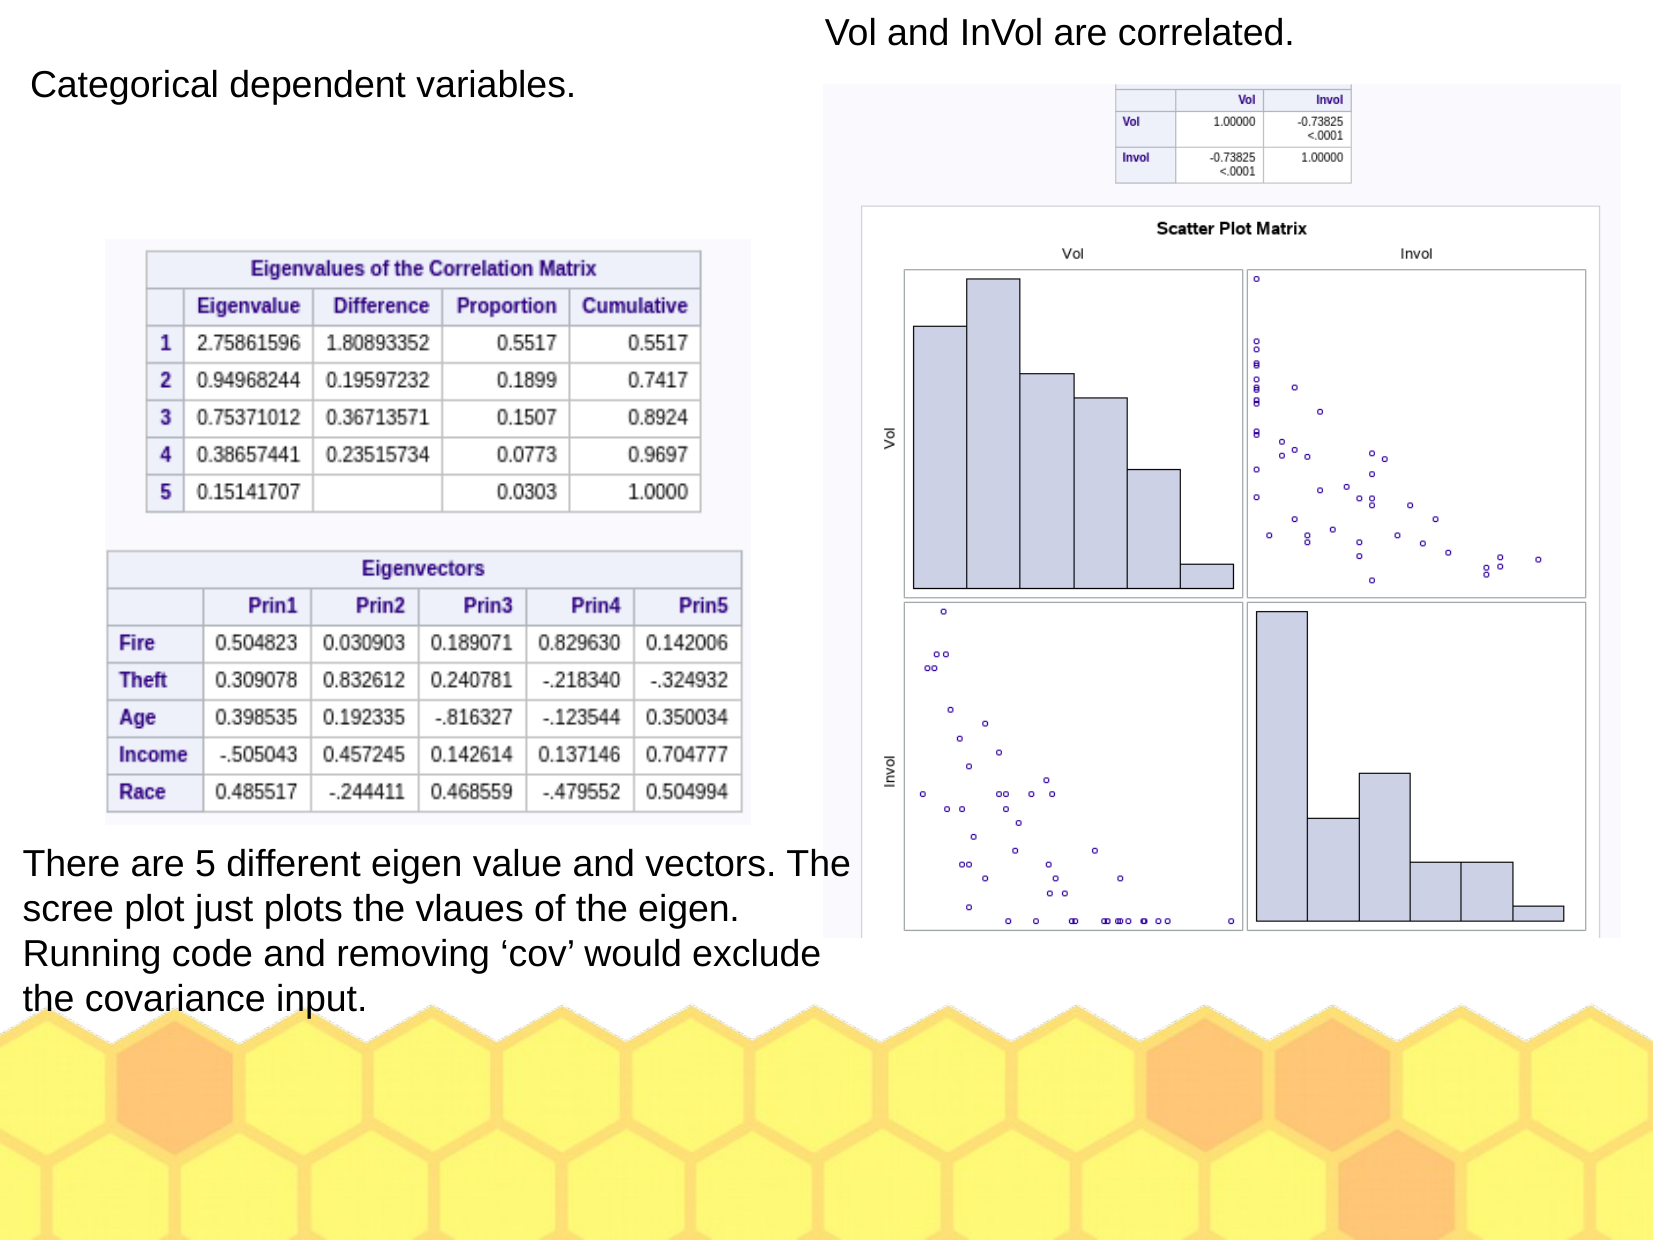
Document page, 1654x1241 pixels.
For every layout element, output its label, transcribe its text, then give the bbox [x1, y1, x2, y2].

text_box Vol and InVol are correlated. [810, 0, 1654, 60]
picture [105, 239, 751, 825]
picture [823, 74, 1621, 938]
picture [0, 1001, 1653, 1240]
text_box There are 5 different eigen value and vectors. The scree plot just plots the vlaues of the eigen. Running code and removing ‘cov’ would exclude the covariance input. [7, 831, 886, 1027]
text_box Categorical dependent variables. [30, 59, 871, 106]
